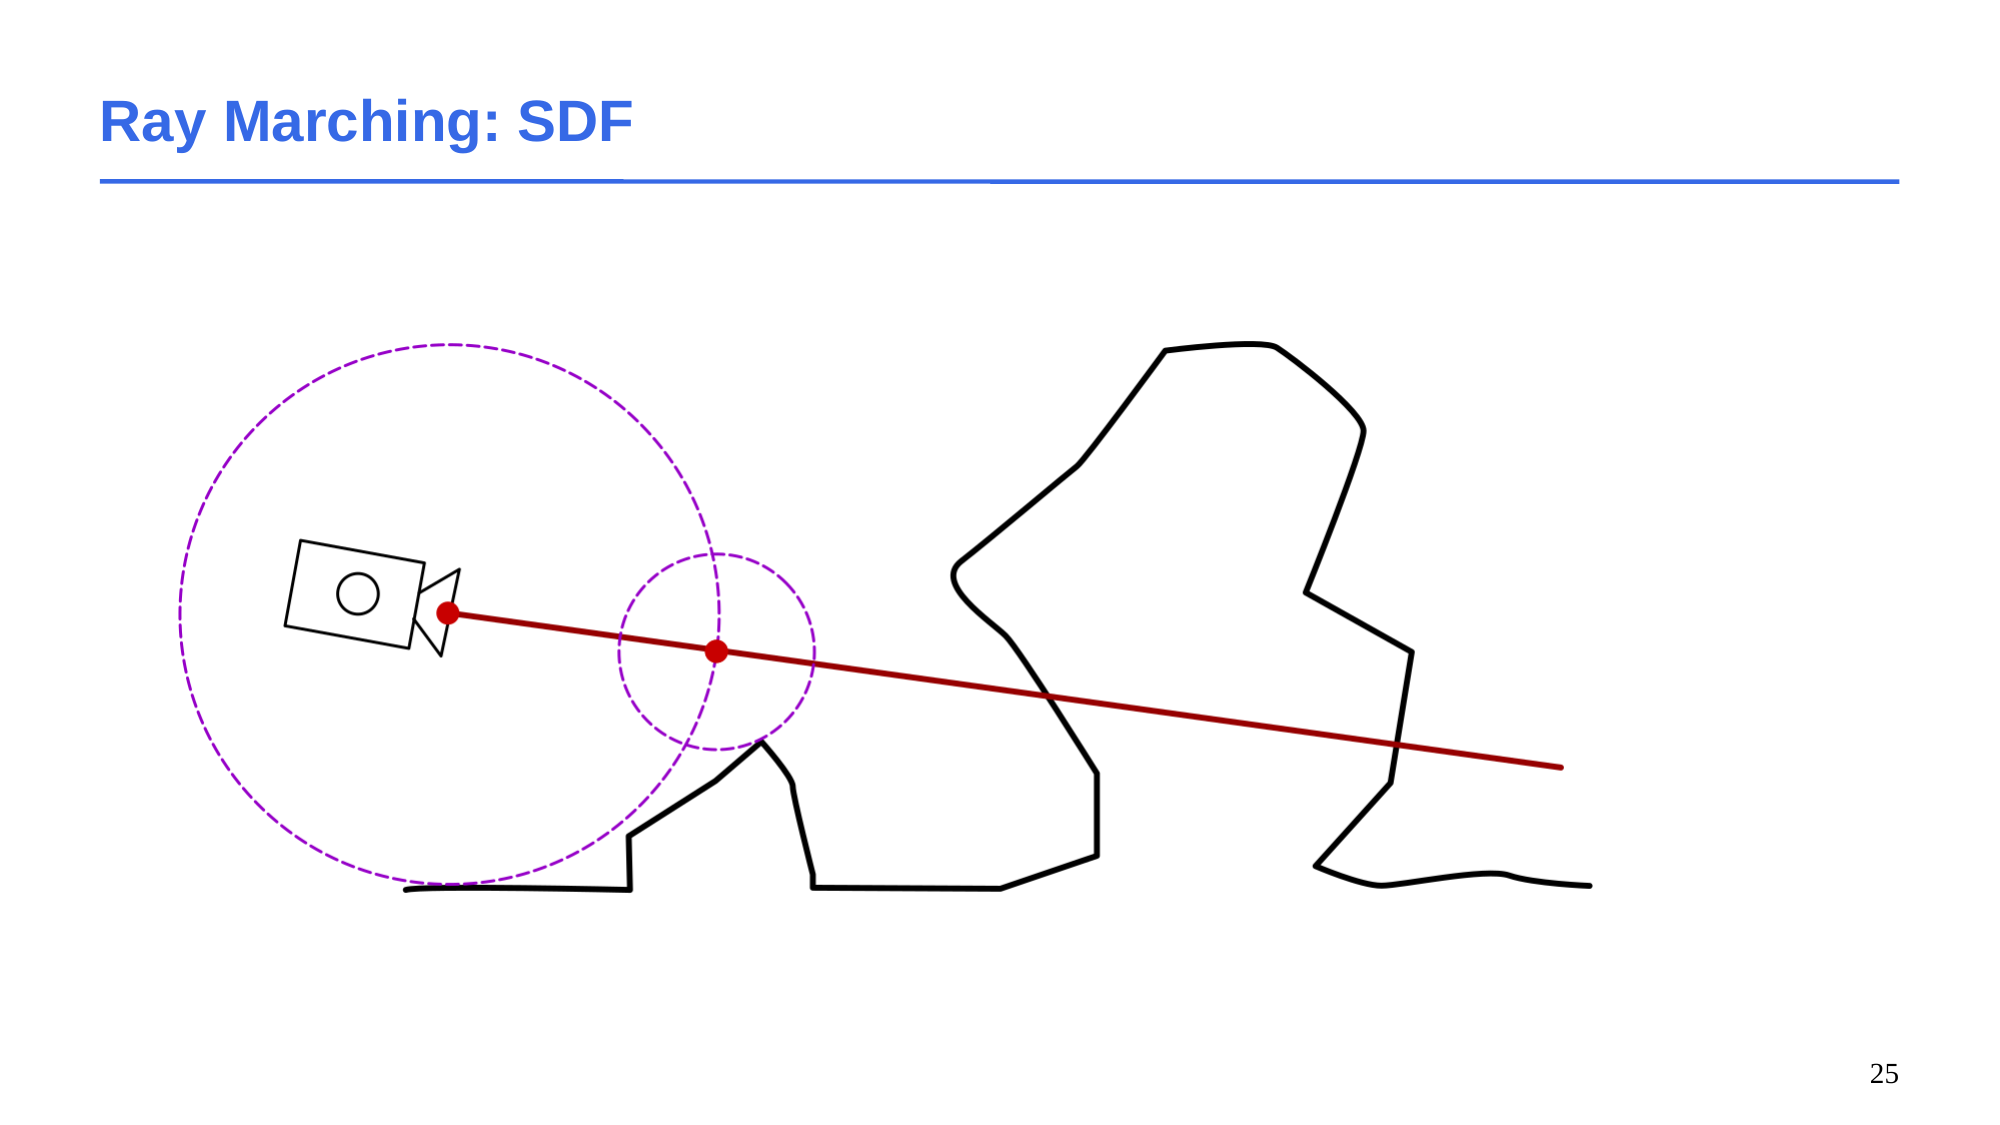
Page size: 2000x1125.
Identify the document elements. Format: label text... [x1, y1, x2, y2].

title Ray Marching: SDF [99, 27, 1900, 215]
picture [176, 299, 1726, 1045]
